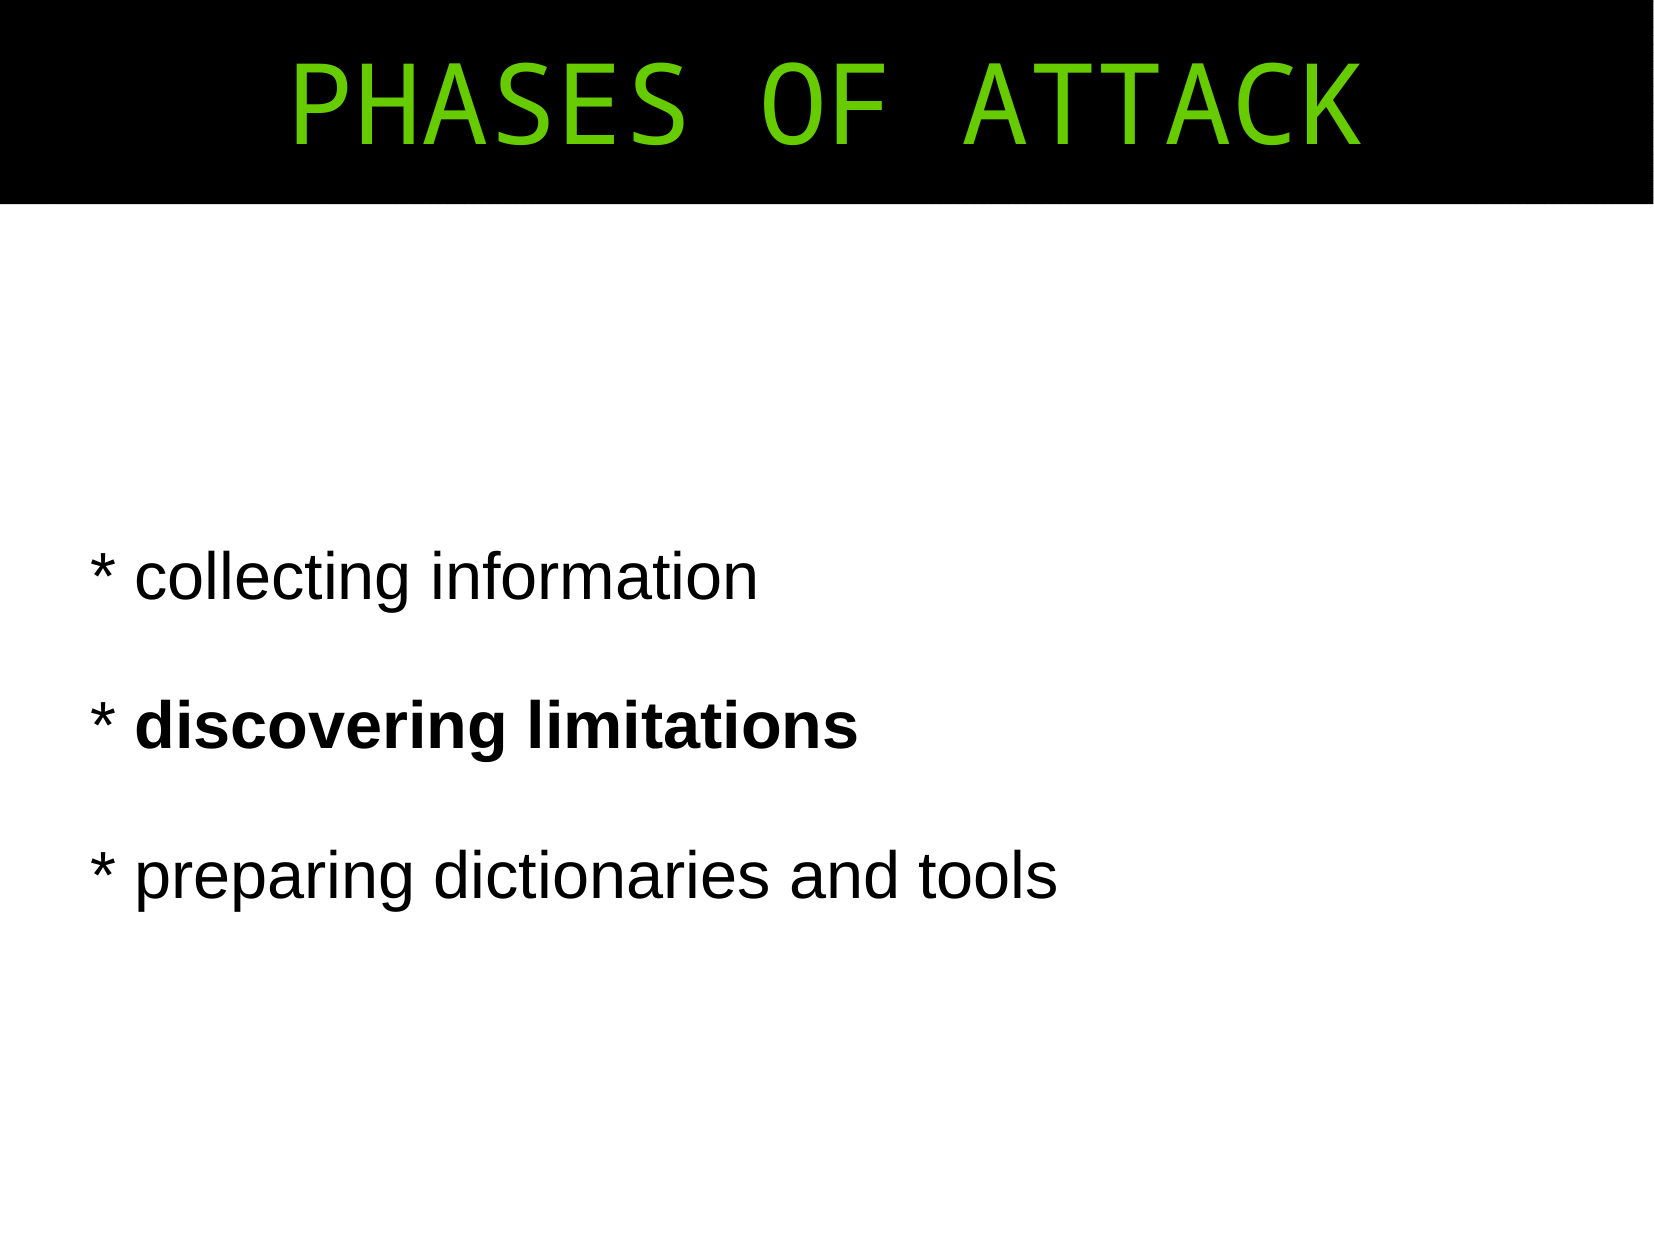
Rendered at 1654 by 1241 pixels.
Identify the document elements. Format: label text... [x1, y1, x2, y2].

title PHASES OF ATTACK [0, 0, 1654, 205]
subtitle * collecting information * discovering limitations * preparing dictionaries and tools [90, 305, 1621, 1146]
